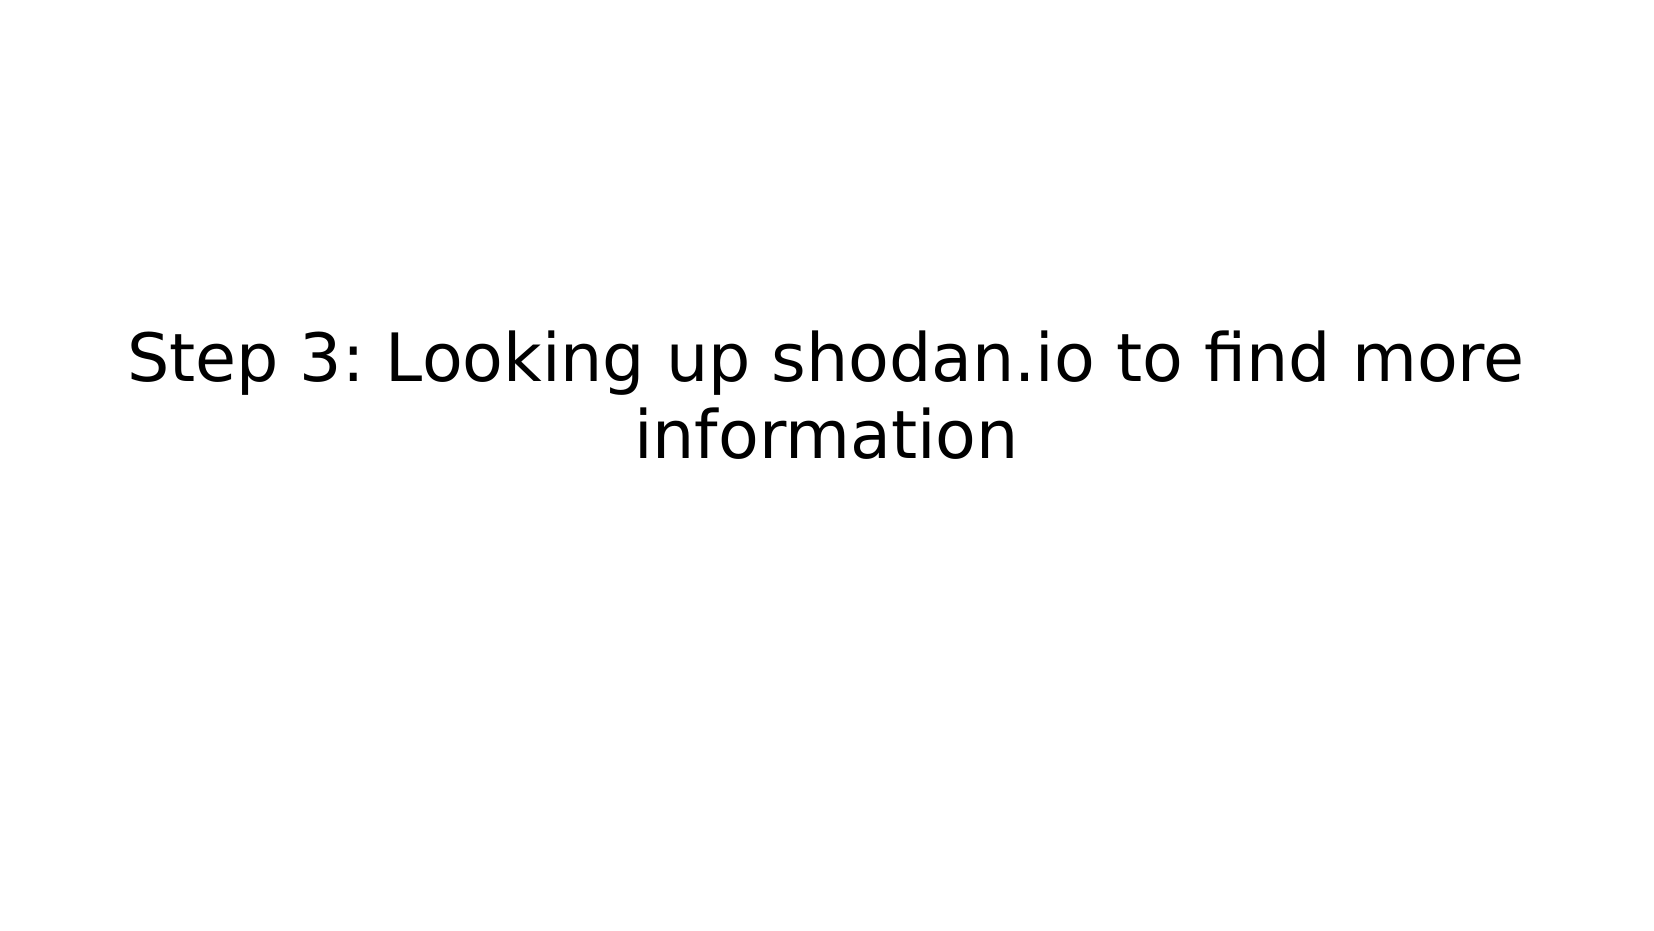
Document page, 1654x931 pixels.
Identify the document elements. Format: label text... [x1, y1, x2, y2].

subtitle Step 3: Looking up shodan.io to find more information [82, 37, 1571, 757]
